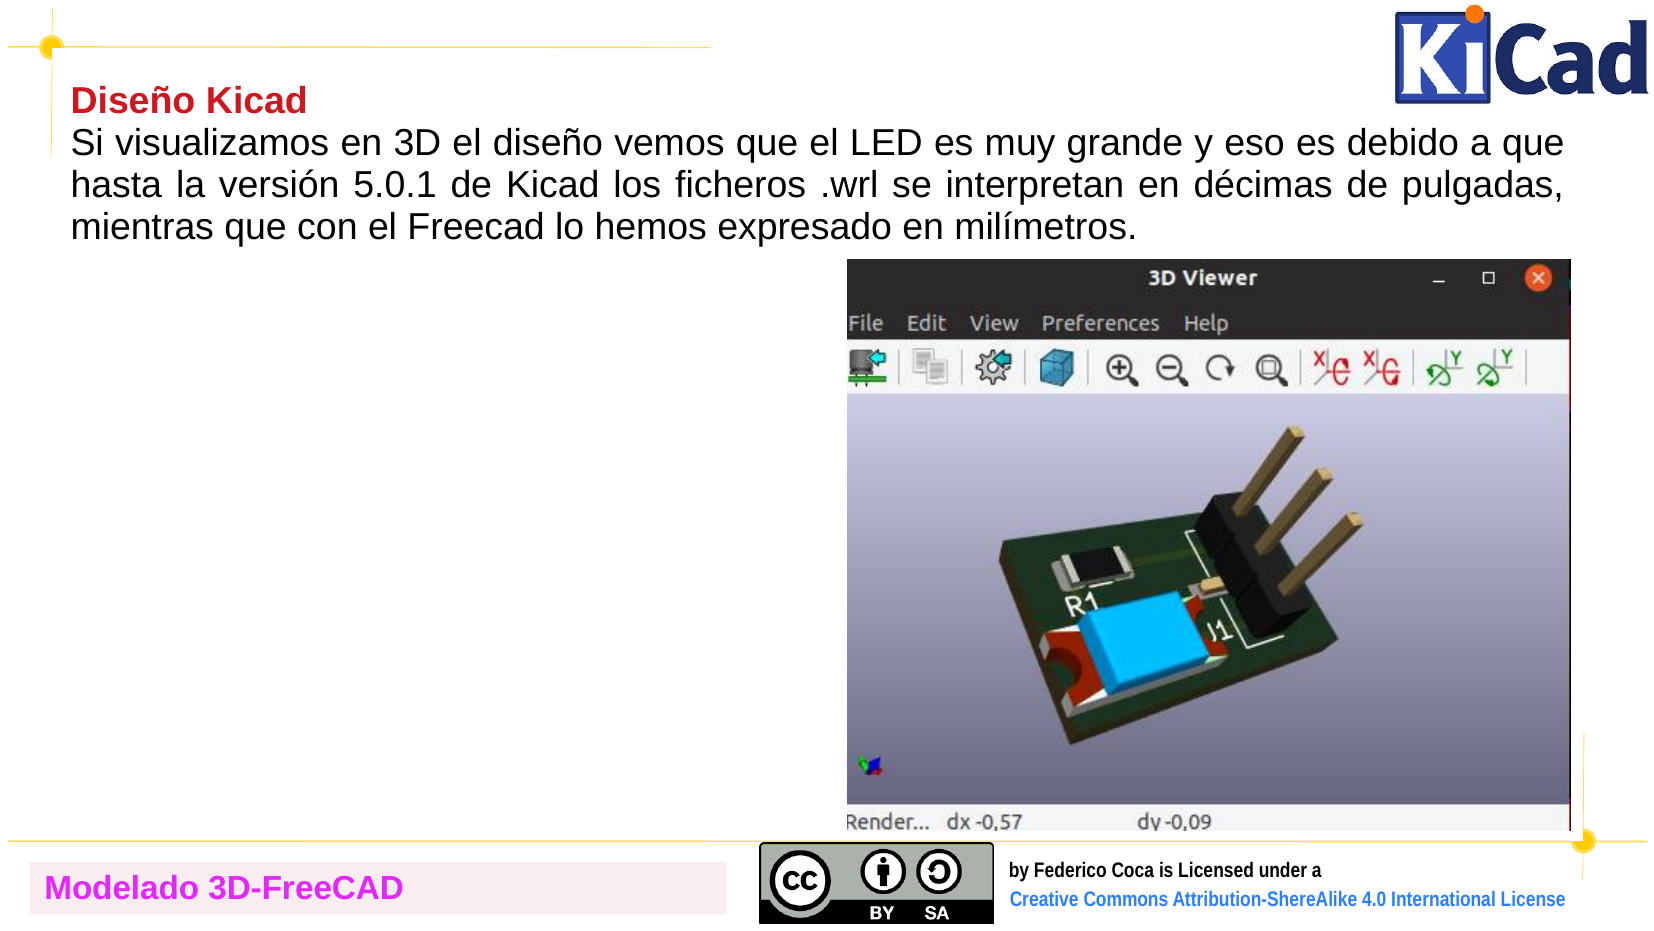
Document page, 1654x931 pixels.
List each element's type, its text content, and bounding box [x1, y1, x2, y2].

text_box Modelado 3D-FreeCAD [29, 862, 727, 915]
picture [1389, 0, 1652, 107]
picture [847, 259, 1571, 832]
text_box Diseño Kicad Si visualizamos en 3D el diseño vemos que el LED es muy grande y eso es debido a que hasta la versión 5.0.1 de Kicad los ficheros .wrl se interpretan en décimas de pulgadas, mientras que con el Freecad lo hemos expresado en milímetros. [55, 72, 1580, 297]
